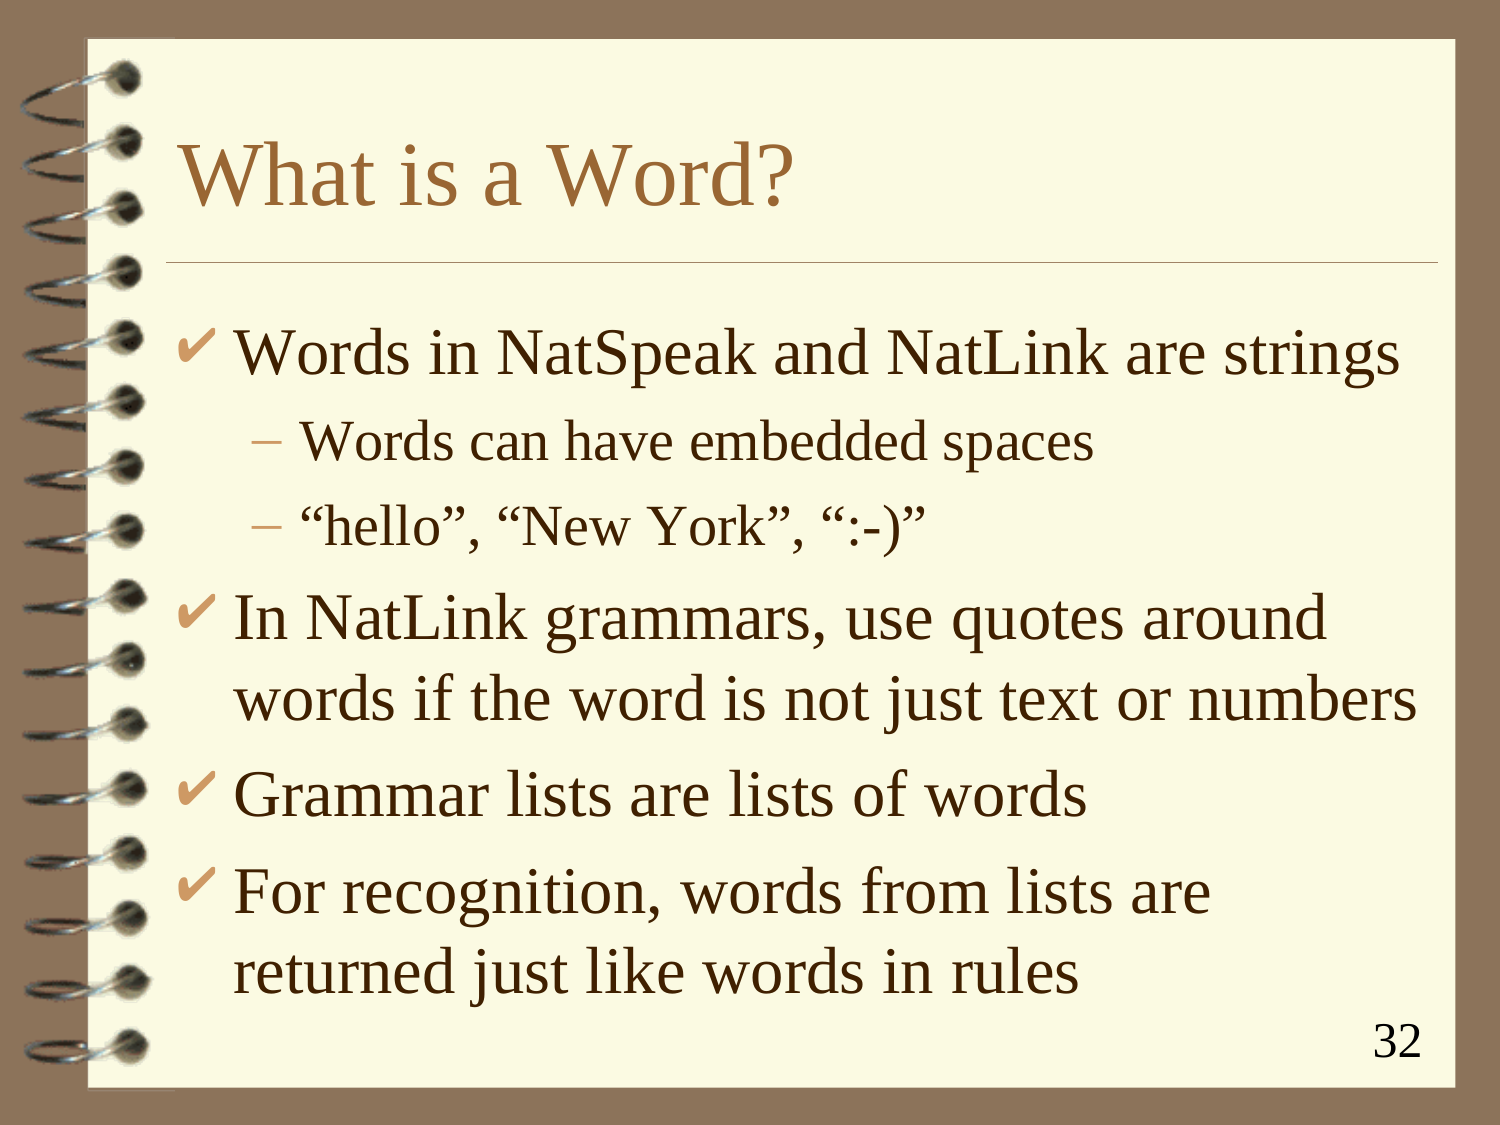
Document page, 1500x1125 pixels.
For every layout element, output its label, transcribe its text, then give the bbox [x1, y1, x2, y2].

picture [0, 0, 175, 1125]
title What is a Word? [162, 74, 1438, 263]
list Words in NatSpeak and NatLink are strings Words can have embedded spaces “hello”, “New York”, “:-)” In NatLink grammars, use quotes around words if the word is not just text or numbers Grammar lists are lists of words For recognition, words from lists are returned just like words in rules [162, 299, 1438, 976]
